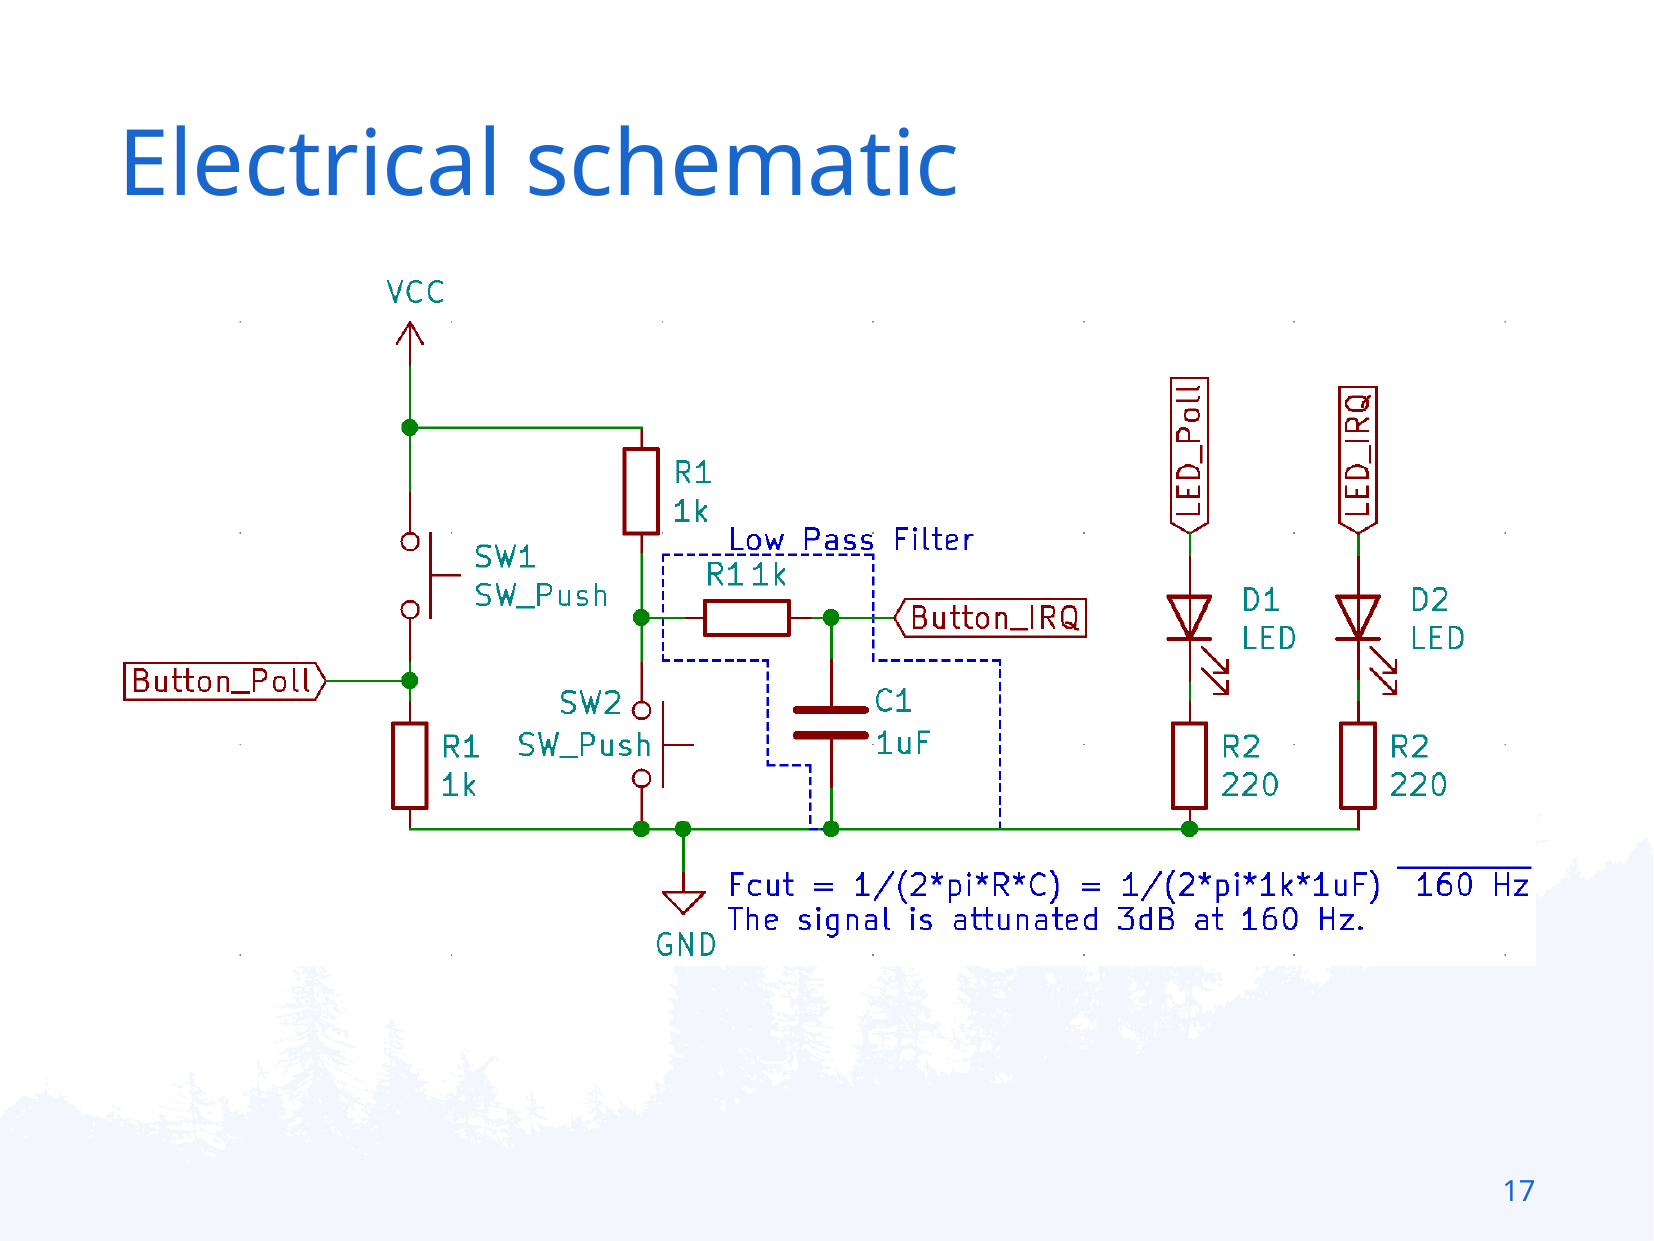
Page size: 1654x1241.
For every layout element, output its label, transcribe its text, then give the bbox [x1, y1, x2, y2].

title Electrical schematic [118, 88, 1536, 231]
picture [0, 273, 1654, 1241]
